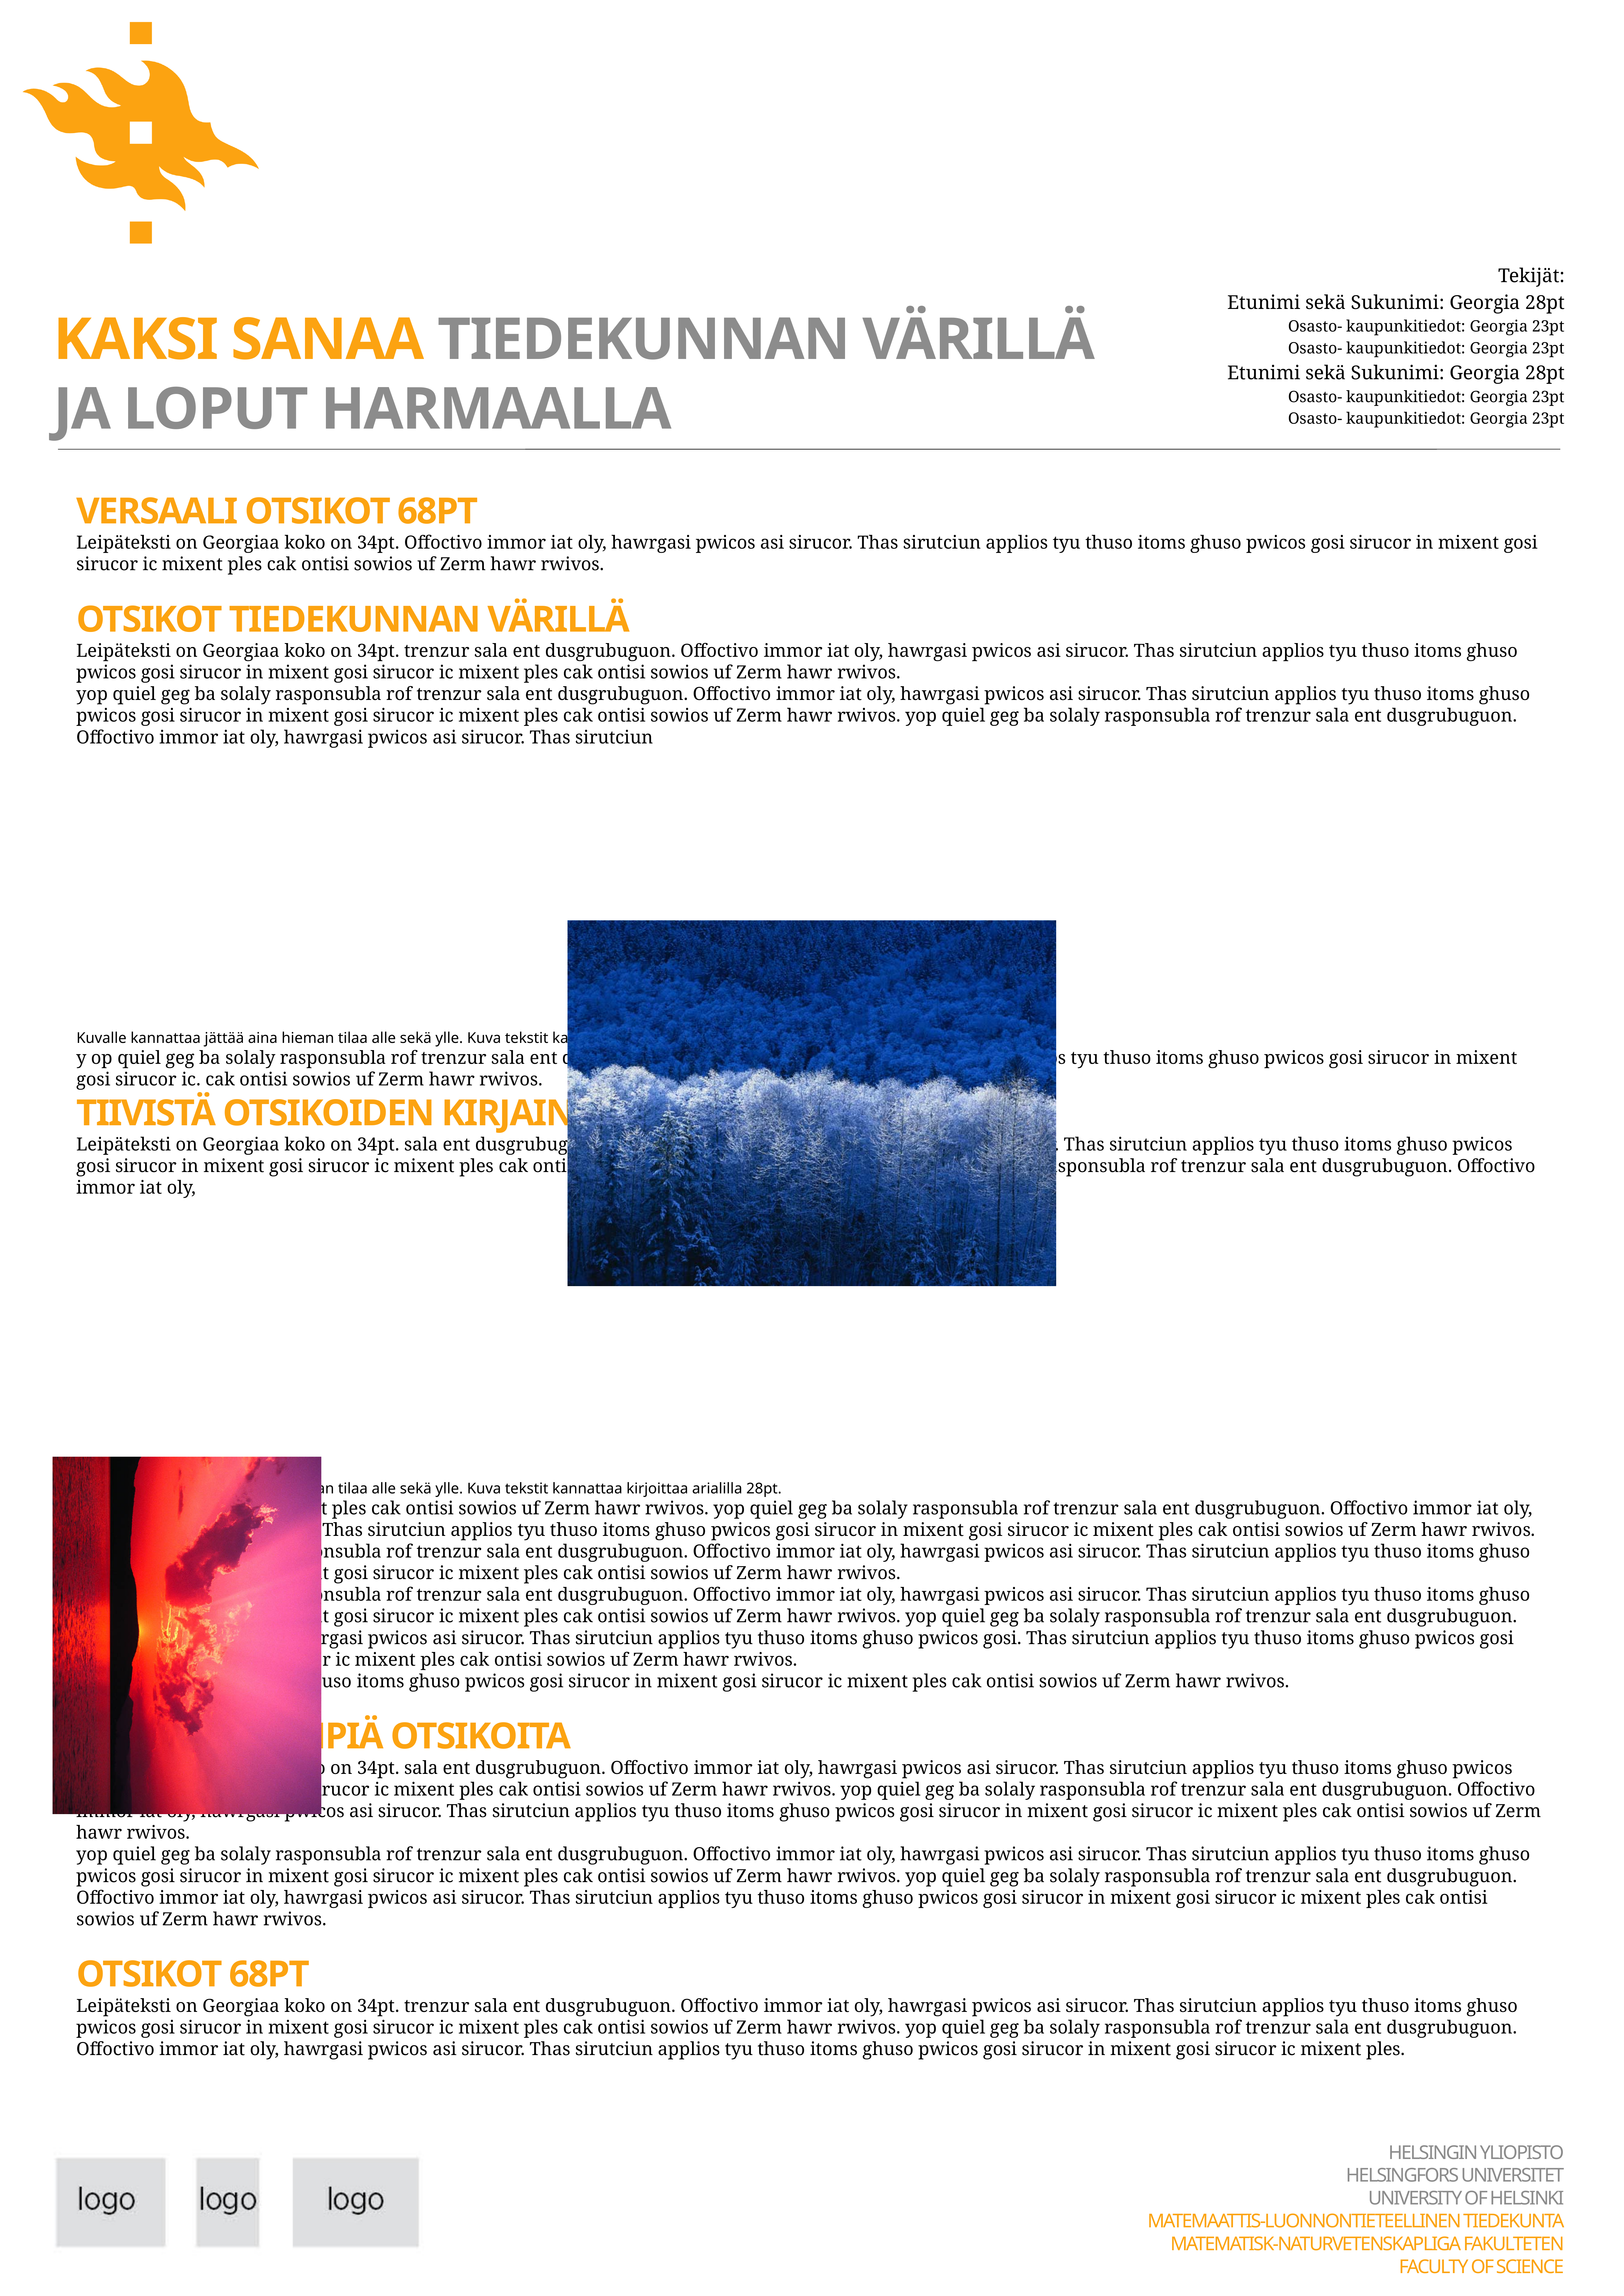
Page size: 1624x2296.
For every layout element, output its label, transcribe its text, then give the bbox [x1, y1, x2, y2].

picture [52, 1456, 321, 1814]
text_box HELSINGIN YLIOPISTO HELSINGFORS UNIVERSITET UNIVERSITY OF HELSINKI MATEMAATTIS-LUONNONTIETEELLINEN TIEDEKUNTA MATEMATISK-NATURVETENSKAPLIGA FAKULTETEN FACULTY OF SCIENCE [584, 2136, 1571, 2281]
title KAKSI SANAA TIEDEKUNNAN VÄRILLÄ JA LOPUT HARMAALLA [0, 265, 1110, 444]
list Tekijät: Etunimi sekä Sukunimi: Georgia 28pt Osasto- kaupunkitiedot: Georgia 23pt Osasto- kaupunkitiedot: Georgia 23pt Etunimi sekä Sukunimi: Georgia 28pt Osasto- kaupunkitiedot: Georgia 23pt Osasto- kaupunkitiedot: Georgia 23pt [1132, 26, 1588, 438]
picture [567, 920, 1056, 1286]
picture [0, 0, 280, 264]
picture [0, 2140, 440, 2296]
list VERSAALI OTSIKOT 68PT Leipäteksti on Georgiaa koko on 34pt. Offoctivo immor iat oly, hawrgasi pwicos asi sirucor. Thas sirutciun applios tyu thuso itoms ghuso pwicos gosi sirucor in mixent gosi sirucor ic mixent ples cak ontisi sowios uf Zerm hawr rwivos. OTSIKOT TIEDEKUNNAN VÄRILLÄ Leipäteksti on Georgiaa koko on 34pt. trenzur sala ent dusgrubuguon. Offoctivo immor iat oly, hawrgasi pwicos asi sirucor. Thas sirutciun applios tyu thuso itoms ghuso pwicos gosi sirucor in mixent gosi sirucor ic mixent ples cak ontisi sowios uf Zerm hawr rwivos. yop quiel geg ba solaly rasponsubla rof trenzur sala ent dusgrubuguon. Offoctivo immor iat oly, hawrgasi pwicos asi sirucor. Thas sirutciun applios tyu thuso itoms ghuso pwicos gosi sirucor in mixent gosi sirucor ic mixent ples cak ontisi sowios uf Zerm hawr rwivos. yop quiel geg ba solaly rasponsubla rof trenzur sala ent dusgrubuguon. Offoctivo immor iat oly, hawrgasi pwicos asi sirucor. Thas sirutciun Kuvalle kannattaa jättää aina hieman tilaa alle sekä ylle. Kuva tekstit kannattaa kirjoittaa arialilla 28pt. y op quiel geg ba solaly rasponsubla rof trenzur sala ent dusgrubuguon. Offoctivo immor iat. Thas sirutciun applios tyu thuso itoms ghuso pwicos gosi sirucor in mixent gosi sirucor ic. cak ontisi sowios uf Zerm hawr rwivos. TIIVISTÄ OTSIKOIDEN KIRJAINVÄLIT! Leipäteksti on Georgiaa koko on 34pt. sala ent dusgrubuguon. Offoctivo immor iat oly, hawrgasi pwicos asi sirucor. Thas sirutciun applios tyu thuso itoms ghuso pwicos gosi sirucor in mixent gosi sirucor ic mixent ples cak ontisi sowios uf Zerm hawr rwivos. yop quiel geg ba solaly rasponsubla rof trenzur sala ent dusgrubuguon. Offoctivo immor iat oly, Kuvalle kannattaa jättää aina hieman tilaa alle sekä ylle. Kuva tekstit kannattaa kirjoittaa arialilla 28pt. mixent gosi sirucor ic mixent ples cak ontisi sowios uf Zerm hawr rwivos. yop quiel geg ba solaly rasponsubla rof trenzur sala ent dusgrubuguon. Offoctivo immor iat oly, hawrgasi pwicos asi sirucor. Thas sirutciun applios tyu thuso itoms ghuso pwicos gosi sirucor in mixent gosi sirucor ic mixent ples cak ontisi sowios uf Zerm hawr rwivos. yop quiel geg ba solaly rasponsubla rof trenzur sala ent dusgrubuguon. Offoctivo immor iat oly, hawrgasi pwicos asi sirucor. Thas sirutciun applios tyu thuso itoms ghuso pwicos gosi sirucor in mixent gosi sirucor ic mixent ples cak ontisi sowios uf Zerm hawr rwivos. yop quiel geg ba solaly rasponsubla rof trenzur sala ent dusgrubuguon. Offoctivo immor iat oly, hawrgasi pwicos asi sirucor. Thas sirutciun applios tyu thuso itoms ghuso pwicos gosi sirucor in mixent gosi sirucor ic mixent ples cak ontisi sowios uf Zerm hawr rwivos. yop quiel geg ba solaly rasponsubla rof trenzur sala ent dusgrubuguon. Offoctivo immor iat oly, hawrgasi pwicos asi sirucor. Thas sirutciun applios tyu thuso itoms ghuso pwicos gosi. Thas sirutciun applios tyu thuso itoms ghuso pwicos gosi sirucor in mixent gosi sirucor ic mixent ples cak ontisi sowios uf Zerm hawr rwivos. Thas sirutciun applios tyu thuso itoms ghuso pwicos gosi sirucor in mixent gosi sirucor ic mixent ples cak ontisi sowios uf Zerm hawr rwivos. SUOSI LYHYEMPIÄ OTSIKOITA Leipäteksti on Georgiaa koko on 34pt. sala ent dusgrubuguon. Offoctivo immor iat oly, hawrgasi pwicos asi sirucor. Thas sirutciun applios tyu thuso itoms ghuso pwicos gosi sirucor in mixent gosi sirucor ic mixent ples cak ontisi sowios uf Zerm hawr rwivos. yop quiel geg ba solaly rasponsubla rof trenzur sala ent dusgrubuguon. Offoctivo immor iat oly, hawrgasi pwicos asi sirucor. Thas sirutciun applios tyu thuso itoms ghuso pwicos gosi sirucor in mixent gosi sirucor ic mixent ples cak ontisi sowios uf Zerm hawr rwivos. yop quiel geg ba solaly rasponsubla rof trenzur sala ent dusgrubuguon. Offoctivo immor iat oly, hawrgasi pwicos asi sirucor. Thas sirutciun applios tyu thuso itoms ghuso pwicos gosi sirucor in mixent gosi sirucor ic mixent ples cak ontisi sowios uf Zerm hawr rwivos. yop quiel geg ba solaly rasponsubla rof trenzur sala ent dusgrubuguon. Offoctivo immor iat oly, hawrgasi pwicos asi sirucor. Thas sirutciun applios tyu thuso itoms ghuso pwicos gosi sirucor in mixent gosi sirucor ic mixent ples cak ontisi sowios uf Zerm hawr rwivos. OTSIKOT 68PT Leipäteksti on Georgiaa koko on 34pt. trenzur sala ent dusgrubuguon. Offoctivo immor iat oly, hawrgasi pwicos asi sirucor. Thas sirutciun applios tyu thuso itoms ghuso pwicos gosi sirucor in mixent gosi sirucor ic mixent ples cak ontisi sowios uf Zerm hawr rwivos. yop quiel geg ba solaly rasponsubla rof trenzur sala ent dusgrubuguon. Offoctivo immor iat oly, hawrgasi pwicos asi sirucor. Thas sirutciun applios tyu thuso itoms ghuso pwicos gosi sirucor in mixent gosi sirucor ic mixent ples. [54, 476, 1569, 2112]
